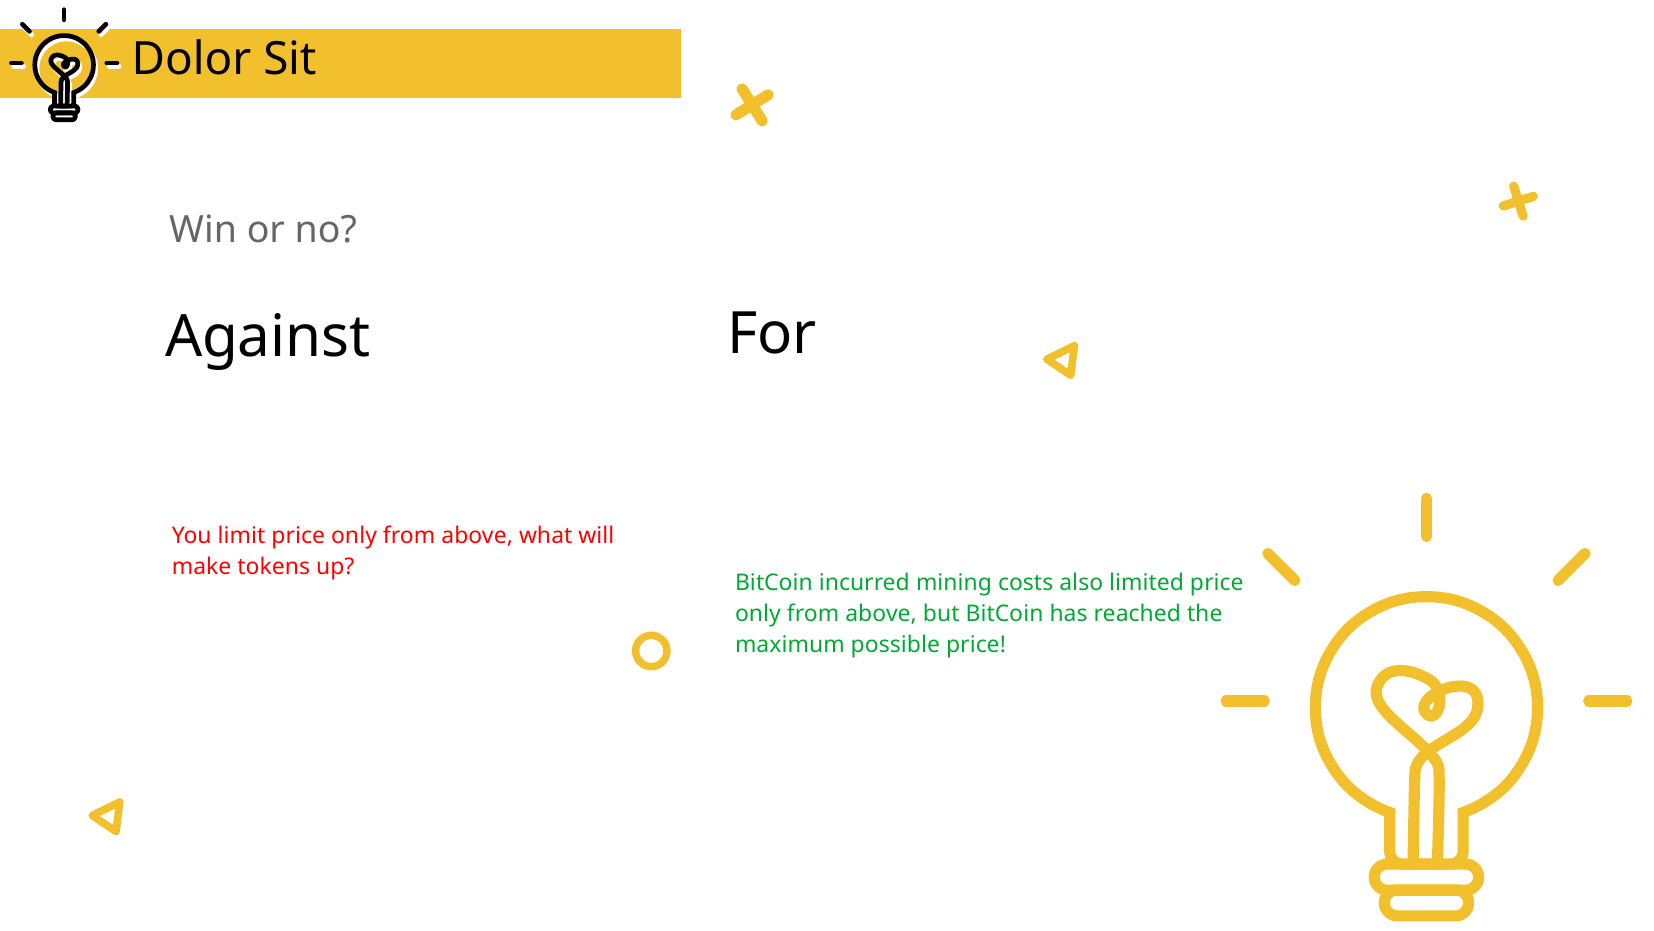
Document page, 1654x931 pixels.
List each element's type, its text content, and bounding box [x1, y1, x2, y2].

text_box You limit price only from above, what will make tokens up? [171, 393, 661, 707]
title Win or no? [169, 202, 466, 256]
title Dolor Sit [131, 16, 578, 97]
title Against [165, 289, 638, 379]
title For [727, 286, 1201, 376]
text_box BitCoin incurred mining costs also limited price only from above, but BitCoin has reached the maximum possible price! [735, 378, 1246, 847]
